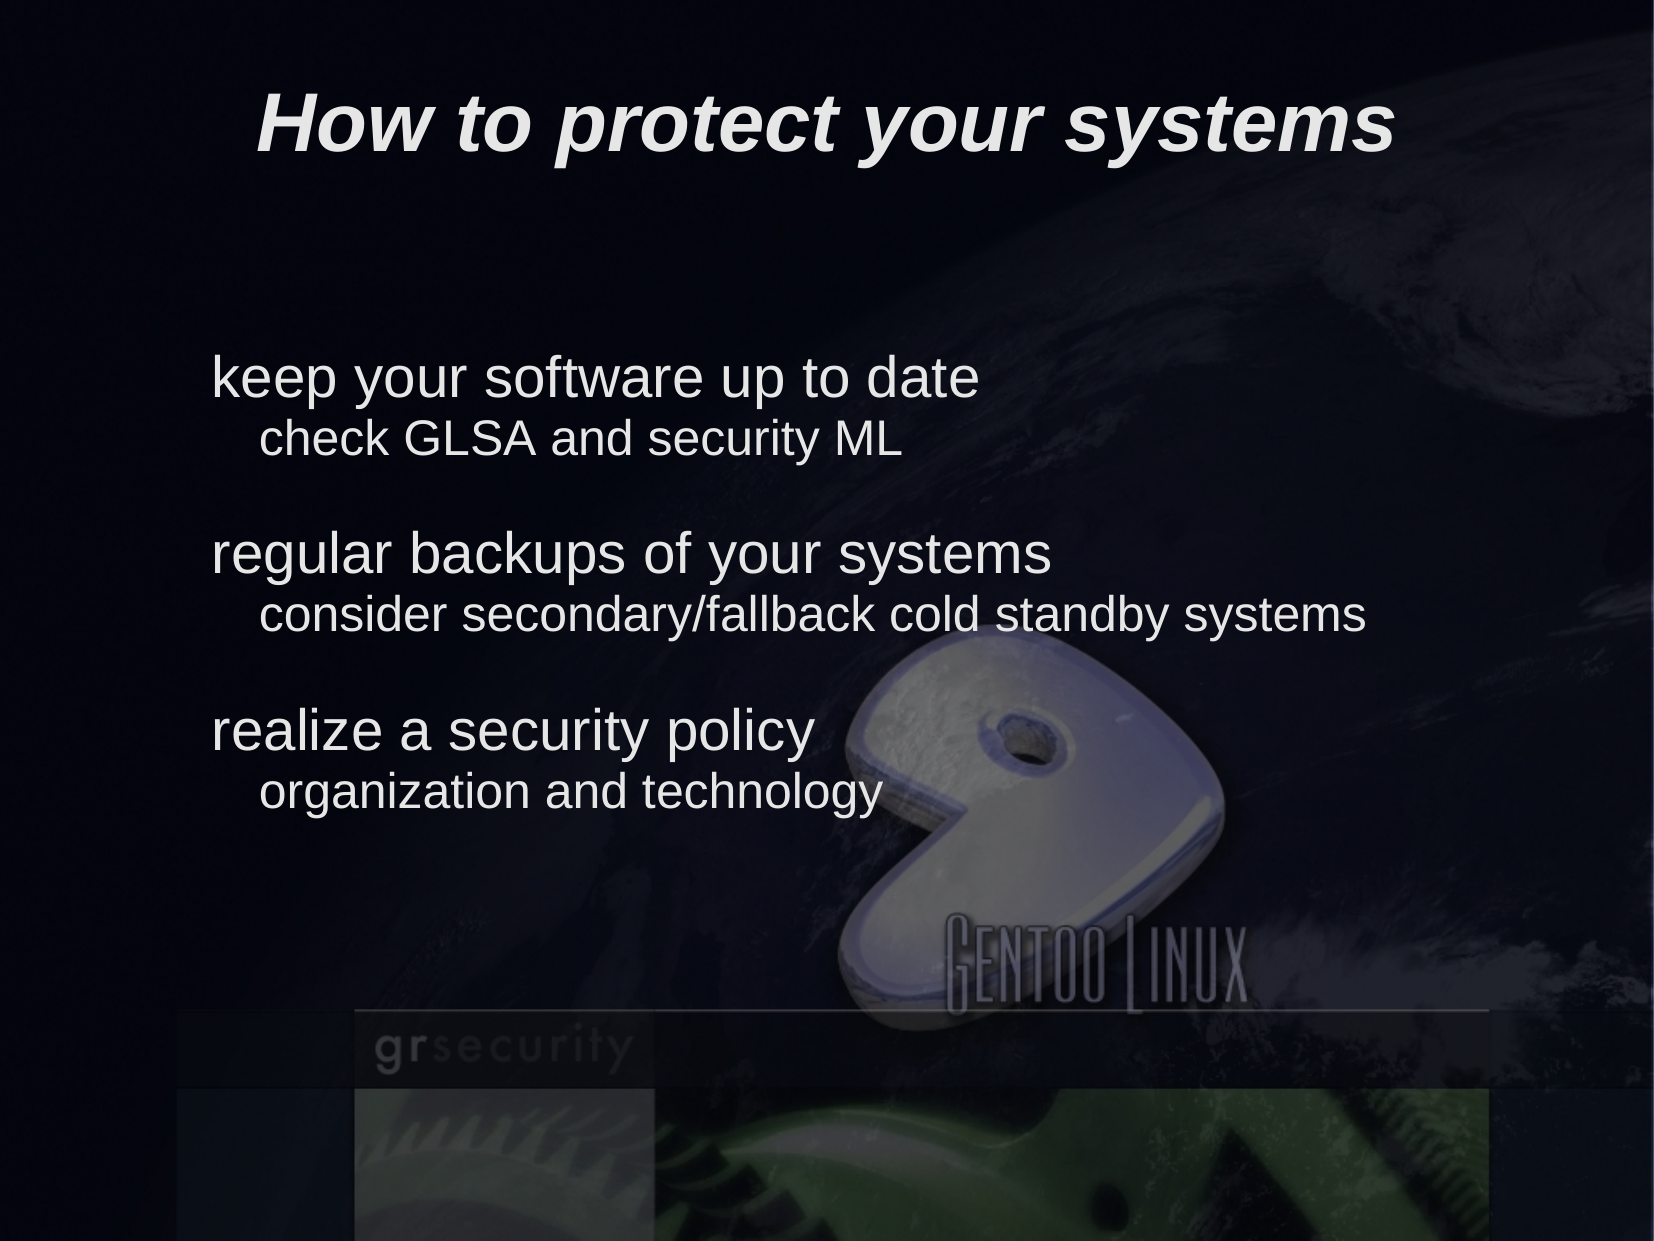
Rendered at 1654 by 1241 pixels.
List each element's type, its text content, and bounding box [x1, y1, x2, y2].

title How to protect your systems [121, 19, 1534, 227]
list keep your software up to date check GLSA and security ML regular backups of your systems consider secondary/fallback cold standby systems realize a security policy organization and technology [152, 344, 1534, 1127]
picture [0, 0, 1654, 1241]
